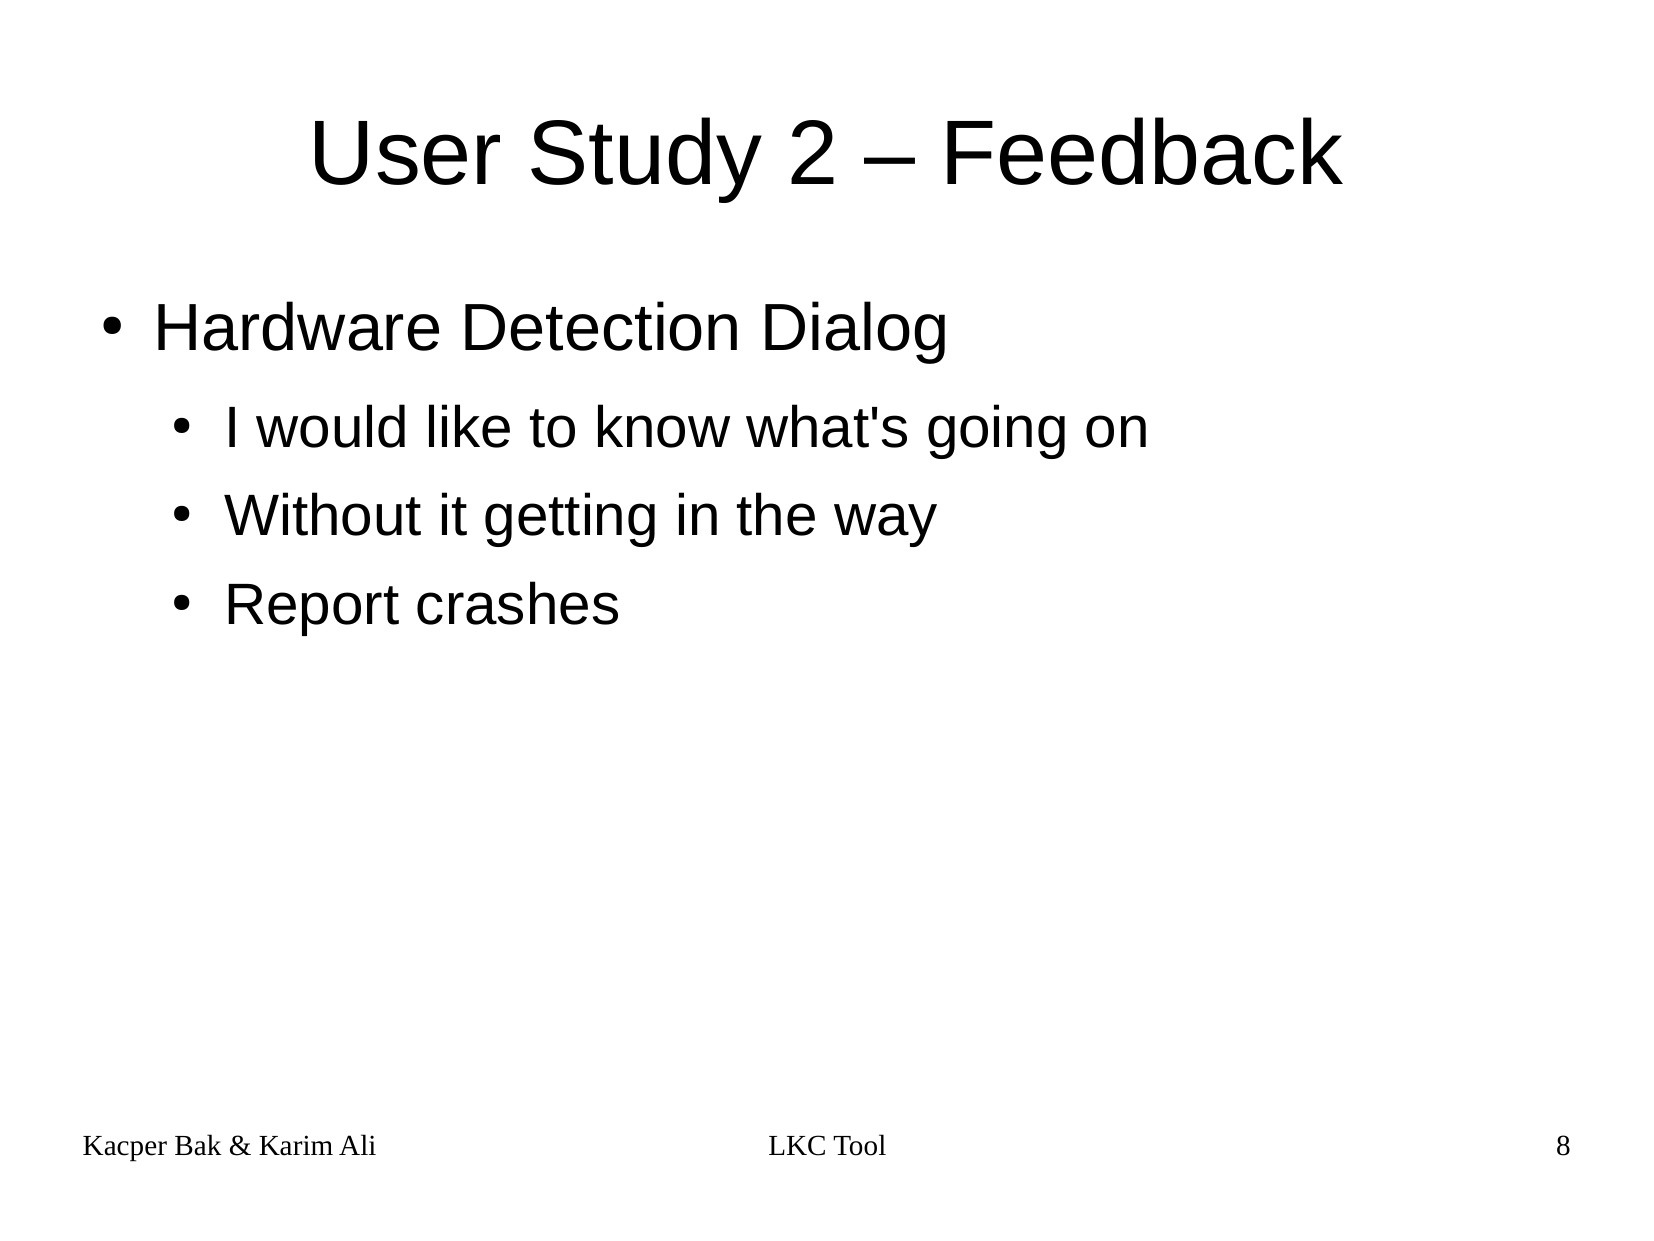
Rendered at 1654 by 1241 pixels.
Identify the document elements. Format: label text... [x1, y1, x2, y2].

title User Study 2 – Feedback [82, 49, 1571, 257]
list Hardware Detection Dialog I would like to know what's going on Without it getting in the way Report crashes [82, 290, 1571, 1109]
